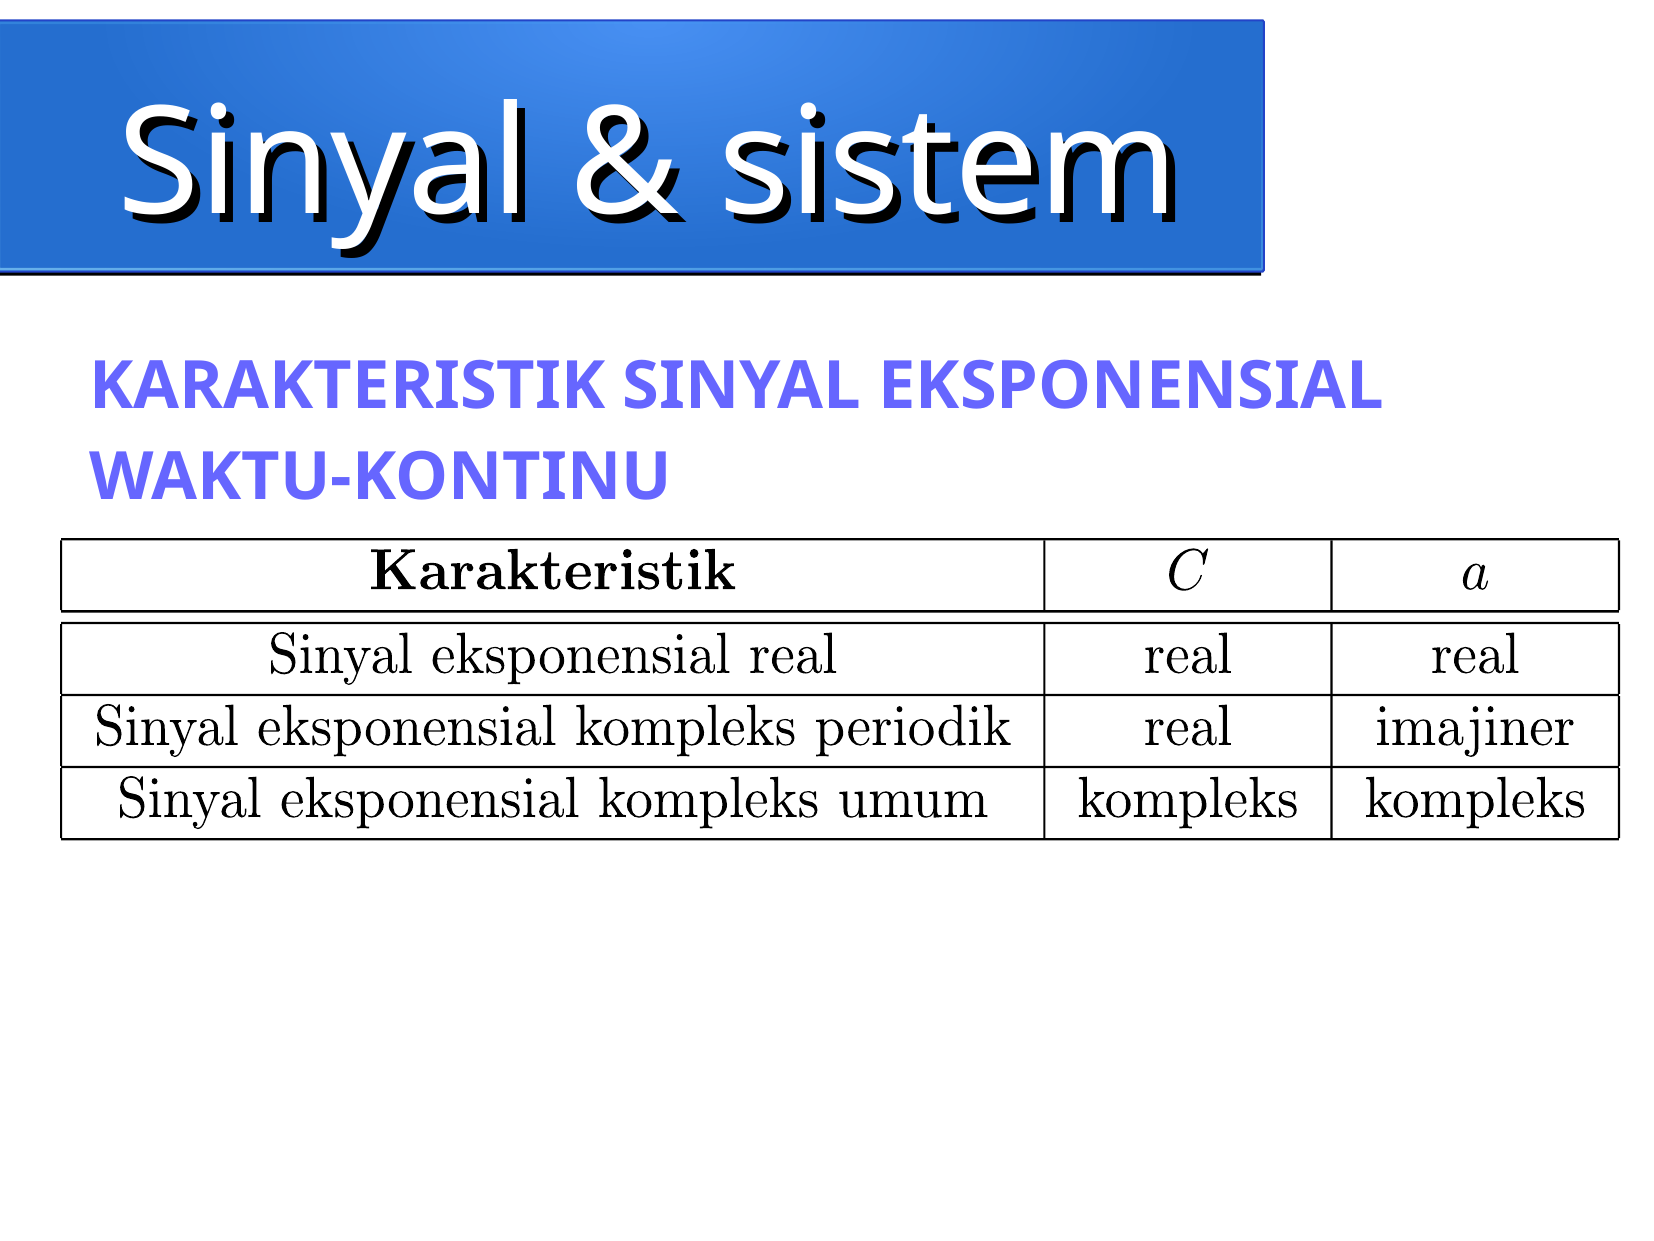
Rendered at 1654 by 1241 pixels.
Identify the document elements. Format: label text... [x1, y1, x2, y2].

text_box KARAKTERISTIK SINYAL EKSPONENSIAL WAKTU-KONTINU [75, 330, 1441, 495]
text_box Sinyal & sistem [117, 71, 1186, 241]
text_box [60, 538, 1621, 841]
